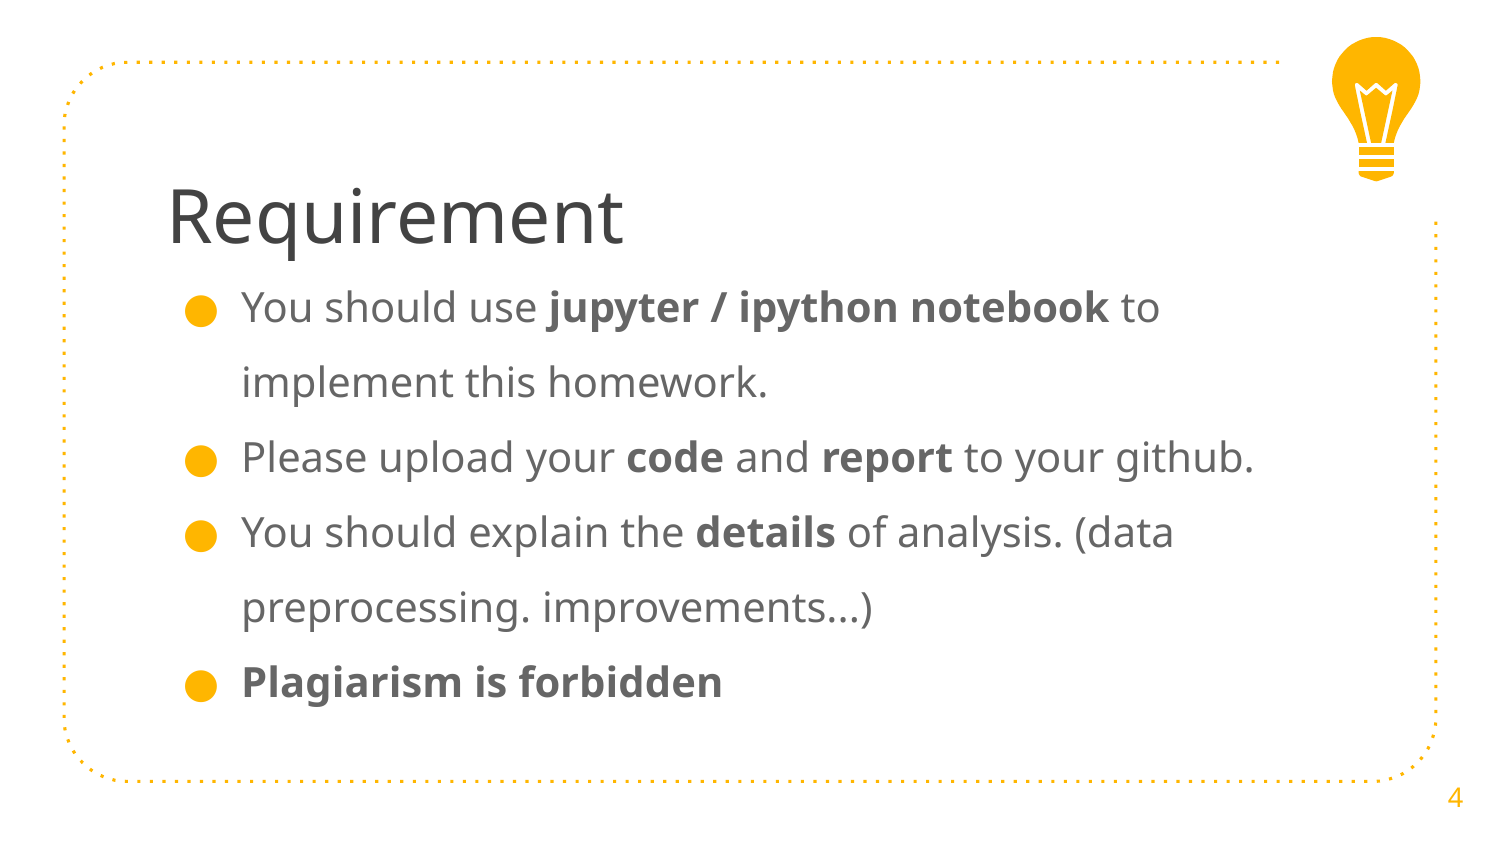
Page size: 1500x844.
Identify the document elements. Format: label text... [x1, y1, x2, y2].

text_box [1359, 159, 1394, 167]
text_box [1331, 37, 1421, 143]
slide_number 1 [1411, 753, 1500, 844]
text_box [1359, 87, 1393, 143]
list You should use jupyter / ipython notebook to implement this homework. Please upload your code and report to your github. You should explain the details of analysis. (data preprocessing. improvements...) Plagiarism is forbidden [151, 241, 1278, 753]
title Requirement [151, 108, 1278, 218]
text_box [1359, 147, 1394, 155]
text_box [1358, 171, 1394, 182]
